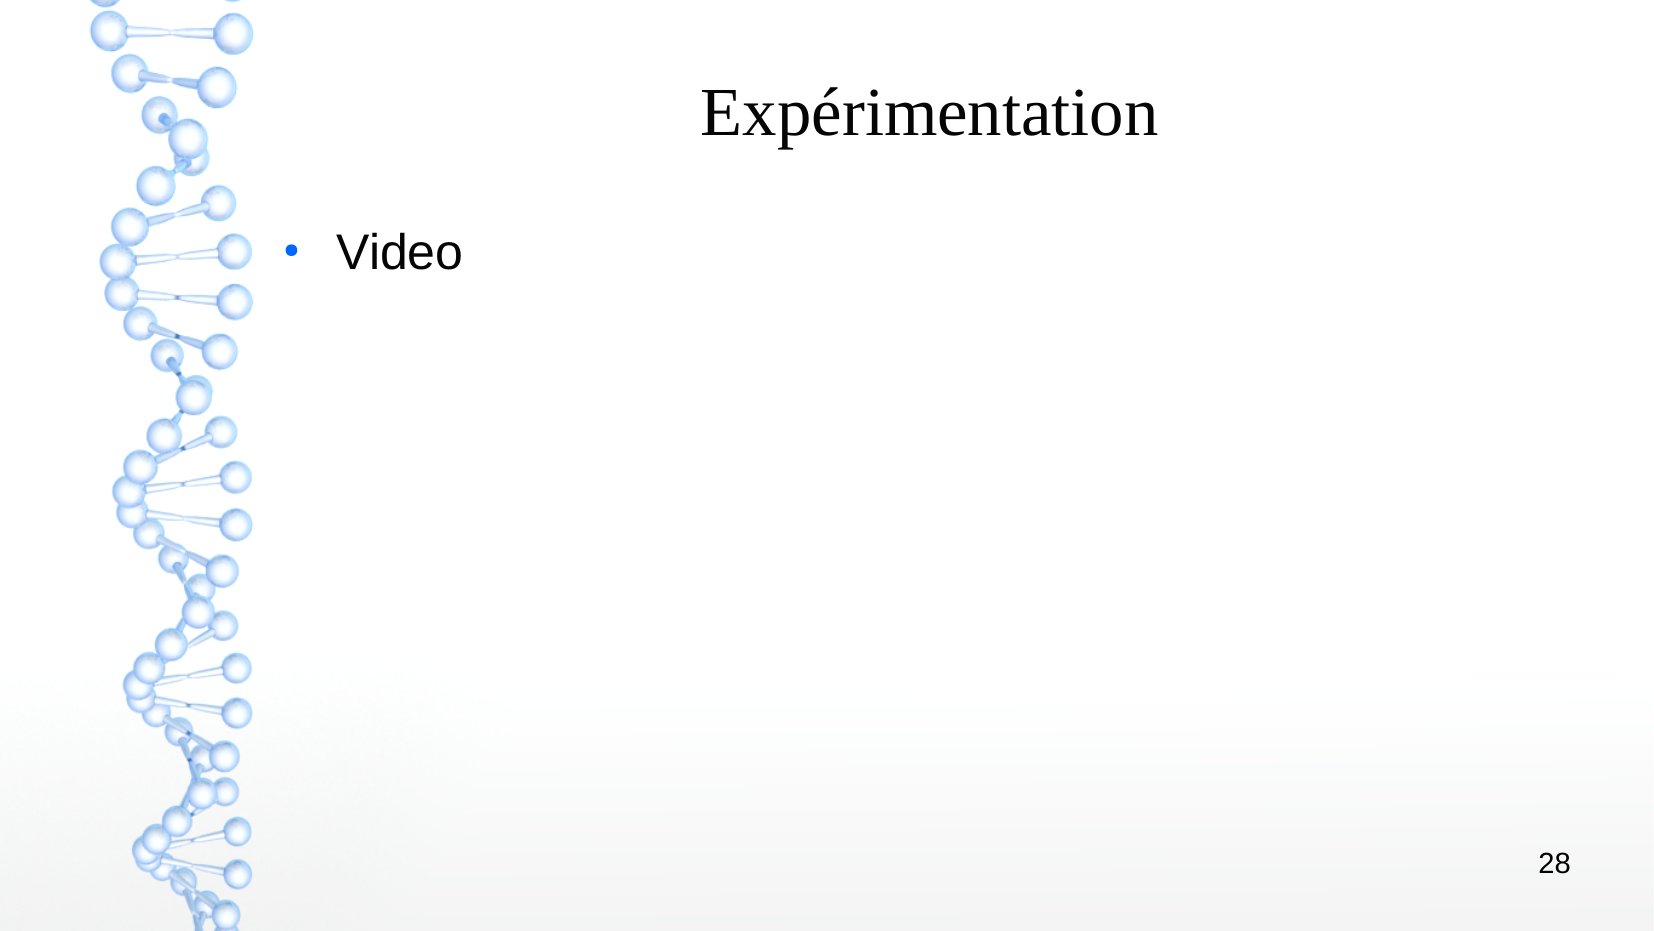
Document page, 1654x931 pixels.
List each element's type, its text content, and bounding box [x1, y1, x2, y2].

list Video [265, 224, 1595, 764]
picture [0, 0, 1654, 931]
title Expérimentation [265, 35, 1595, 189]
